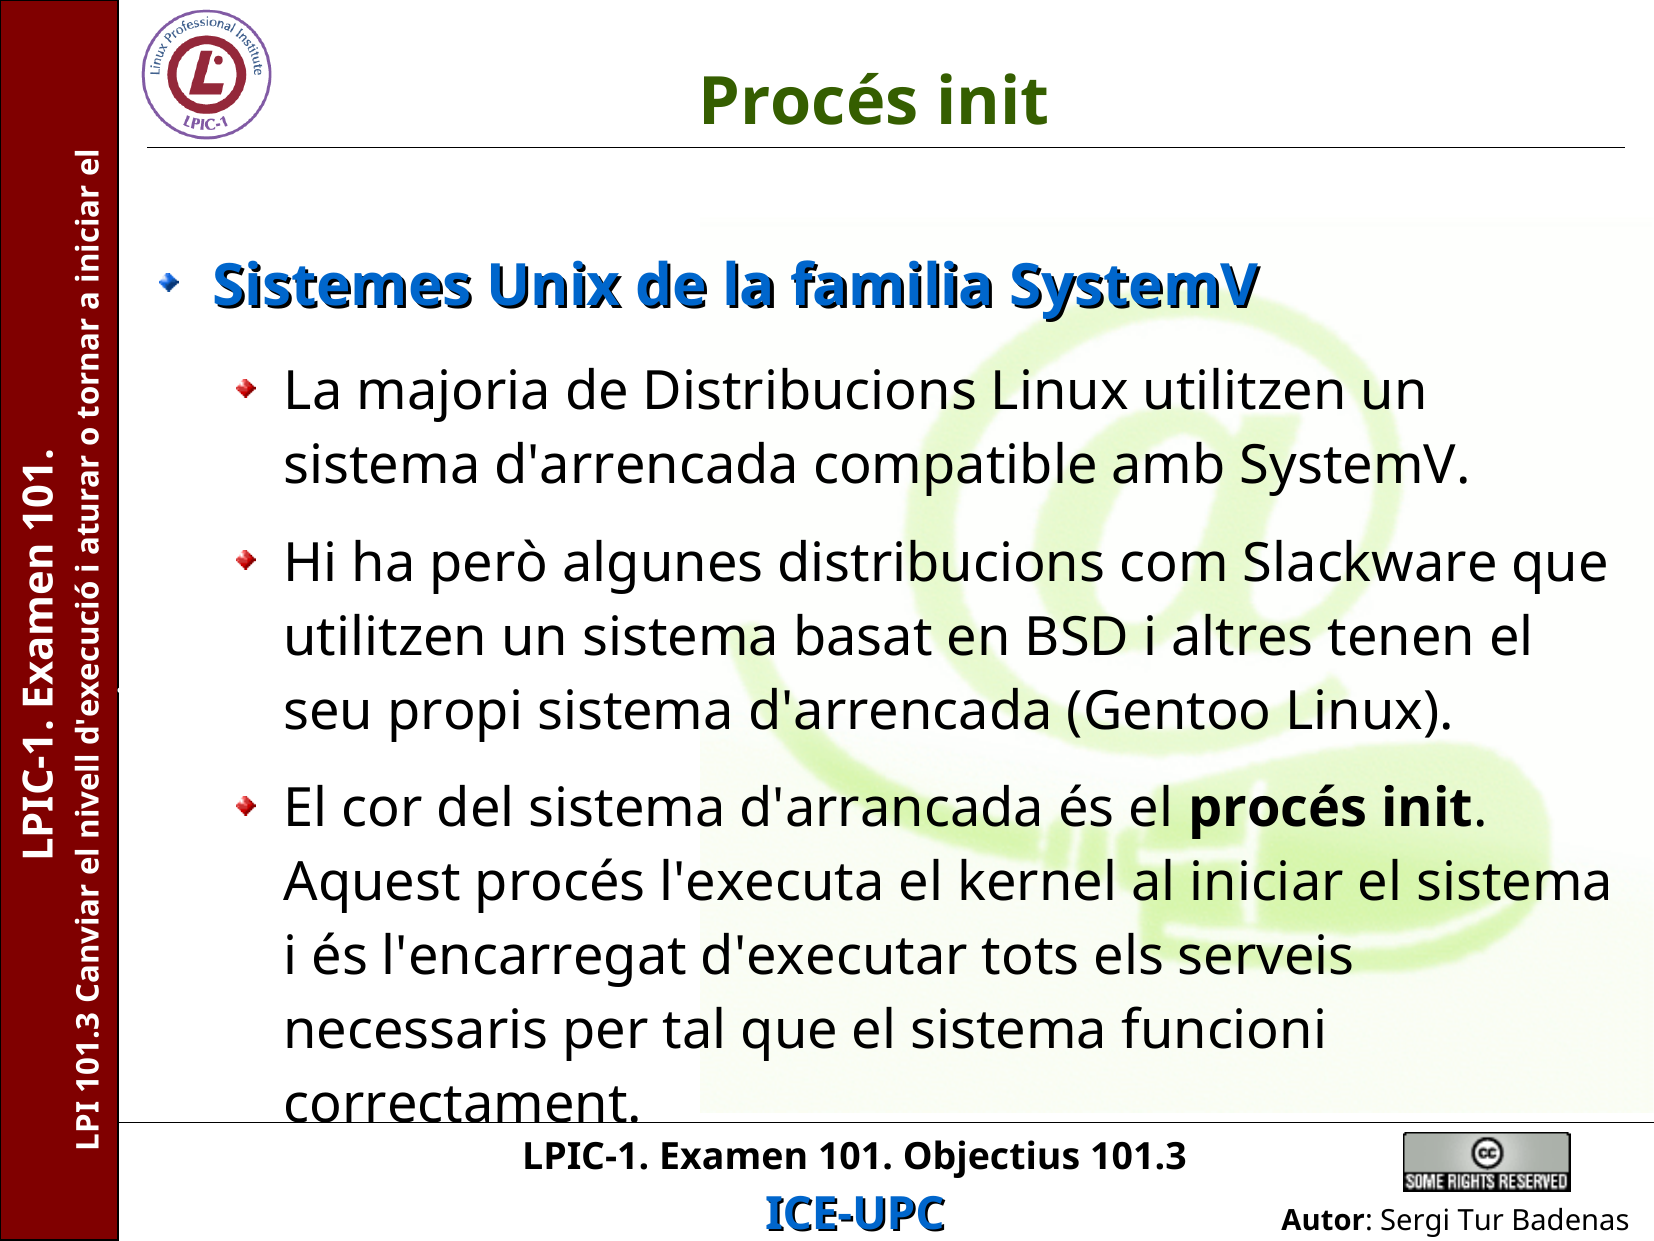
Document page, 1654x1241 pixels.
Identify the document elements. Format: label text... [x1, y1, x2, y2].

list Sistemes Unix de la familia SystemV La majoria de Distribucions Linux utilitzen un sistema d'arrencada compatible amb SystemV. Hi ha però algunes distribucions com Slackware que utilitzen un sistema basat en BSD i altres tenen el seu propi sistema d'arrencada (Gentoo Linux). El cor del sistema d'arrancada és el procés init. Aquest procés l'executa el kernel al iniciar el sistema i és l'encarregat d'executar tots els serveis necessaris per tal que el sistema funcioni correctament. [141, 242, 1630, 1125]
picture [700, 217, 1654, 1113]
title Procés init [129, 55, 1619, 142]
picture [1403, 1132, 1571, 1192]
picture [135, 5, 277, 55]
